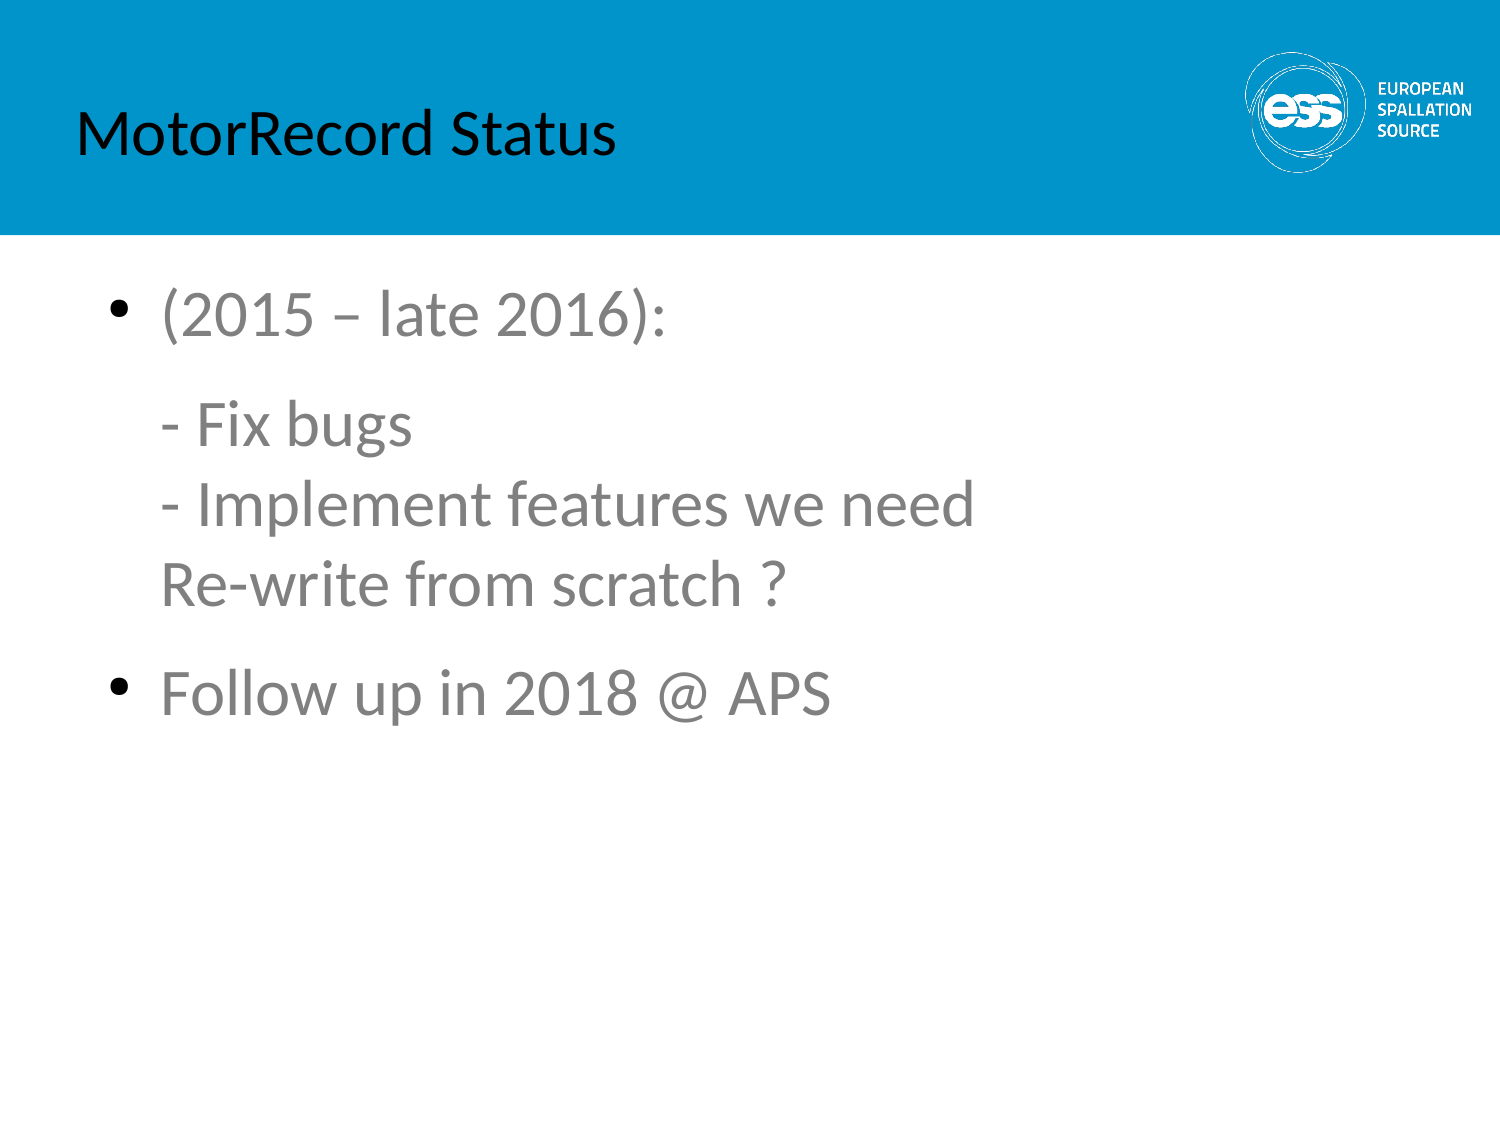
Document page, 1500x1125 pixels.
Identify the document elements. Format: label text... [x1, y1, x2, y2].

picture [1264, 94, 1342, 127]
picture [1418, 104, 1423, 115]
picture [1422, 125, 1428, 134]
list (2015 – late 2016): - Fix bugs - Implement features we need Re-write from scratch ? Follow up in 2018 @ APS [75, 262, 1426, 1005]
picture [1443, 86, 1450, 93]
picture [1436, 104, 1444, 115]
picture [1423, 83, 1430, 94]
picture [1398, 109, 1406, 115]
picture [1432, 125, 1438, 136]
picture [1454, 83, 1458, 94]
picture [1400, 83, 1407, 94]
picture [1409, 104, 1415, 115]
title MotorRecord Status [75, 45, 1247, 233]
picture [1389, 104, 1393, 115]
picture [1379, 83, 1385, 94]
